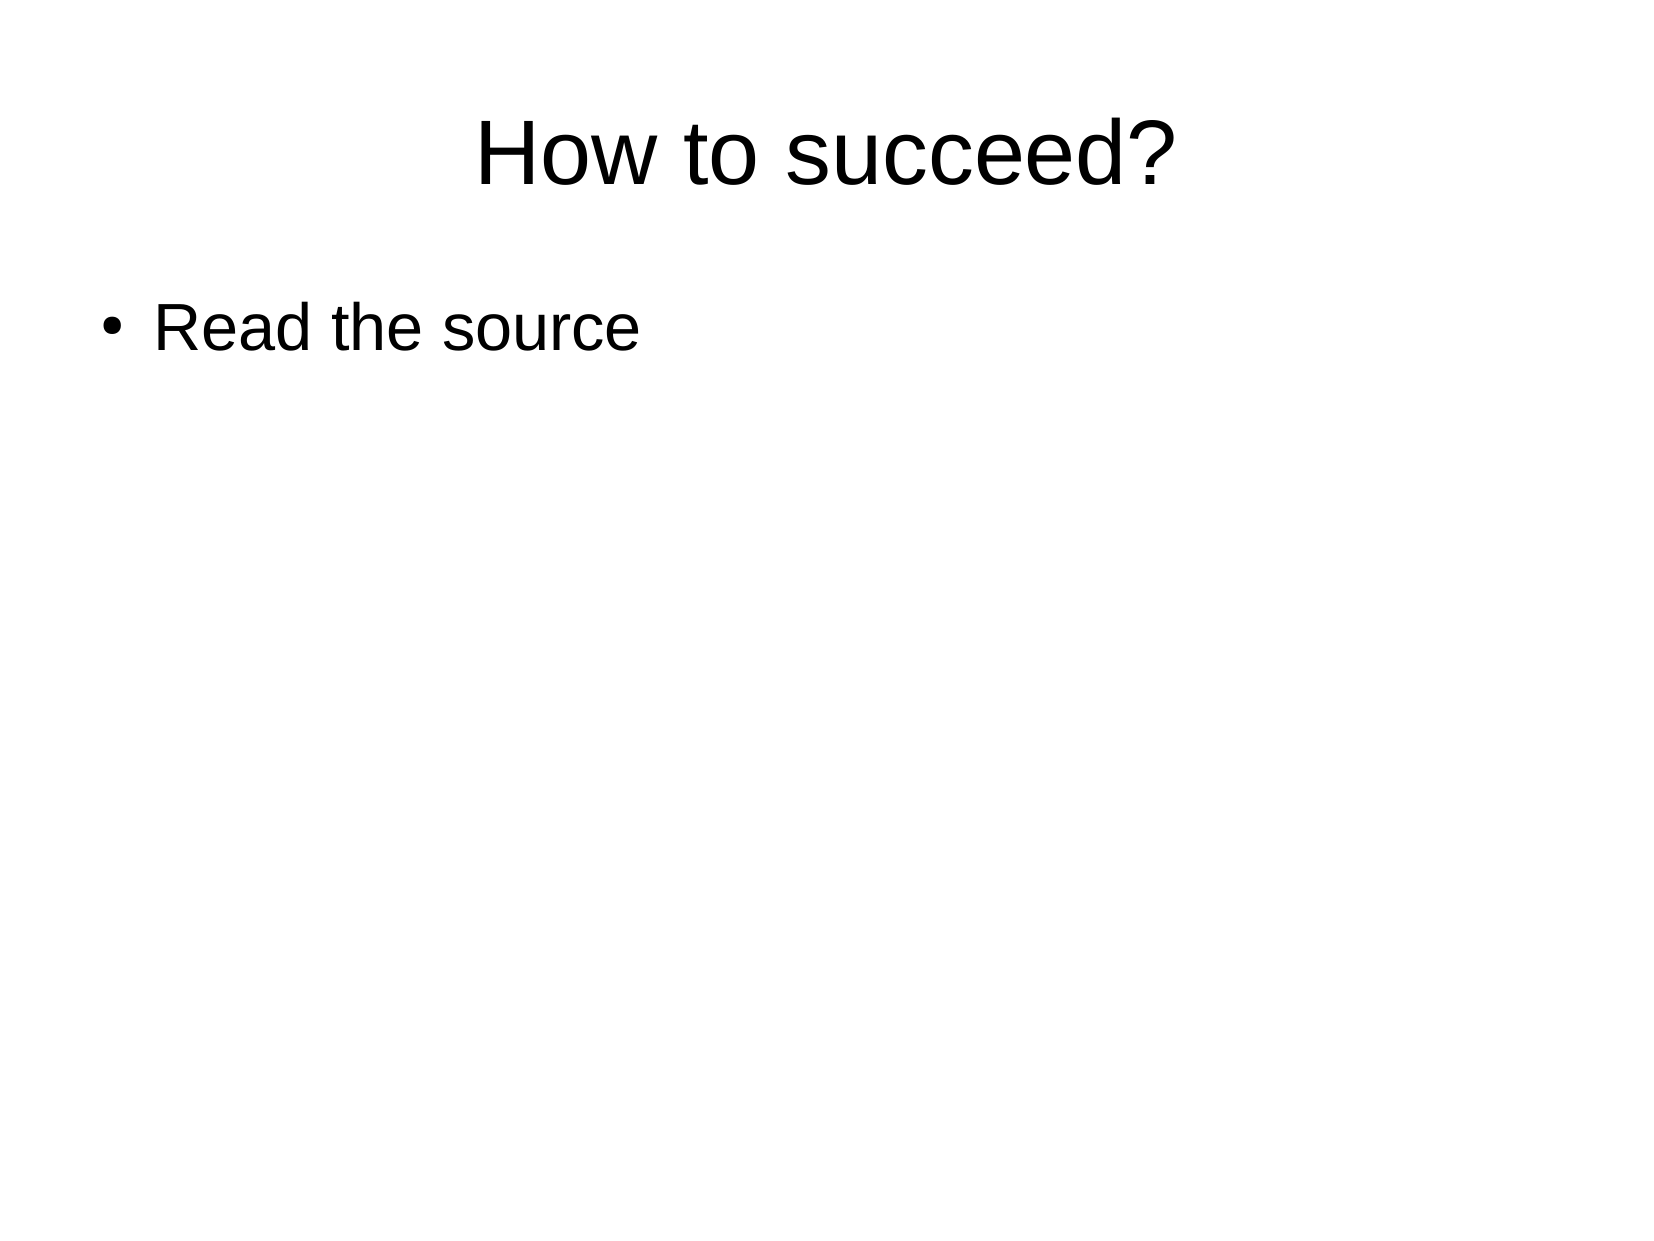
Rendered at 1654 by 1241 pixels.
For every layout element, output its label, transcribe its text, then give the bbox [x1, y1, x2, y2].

title How to succeed? [82, 49, 1571, 257]
list Read the source [82, 290, 1051, 1126]
